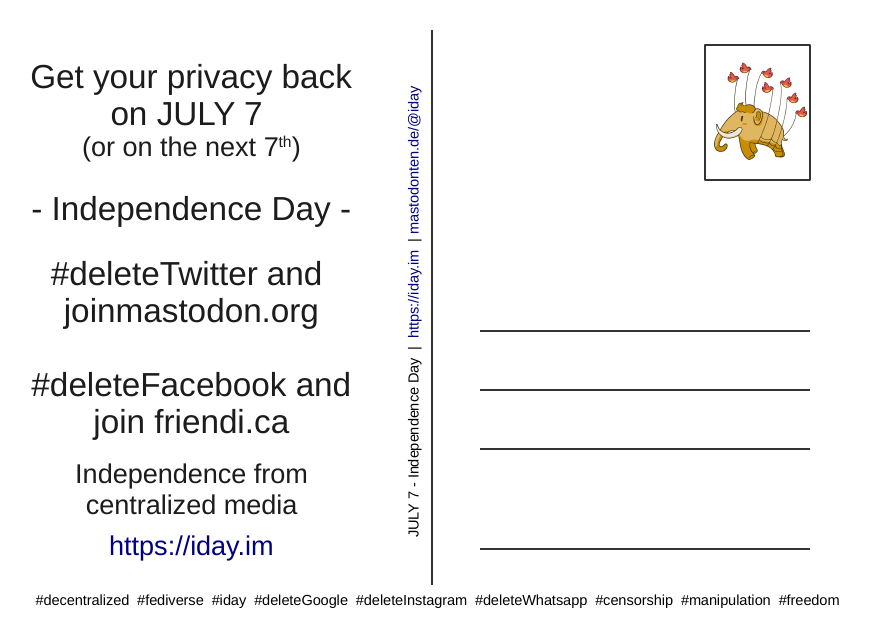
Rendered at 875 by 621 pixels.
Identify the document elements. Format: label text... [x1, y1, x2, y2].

text_box JULY 7 - Independence Day | https://iday.im | mastodonten.de/@iday [398, 67, 430, 553]
text_box #decentralized #fediverse #iday #deleteGoogle #deleteInstagram #deleteWhatsapp #censorship #manipulation #freedom [20, 585, 855, 617]
picture [684, 59, 825, 166]
text_box Get your privacy back on JULY 7 (or on the next 7th) - Independence Day - #deleteTwitter and joinmastodon.org #deleteFacebook and join friendi.ca Independence from centralized media https://iday.im [15, 50, 391, 571]
